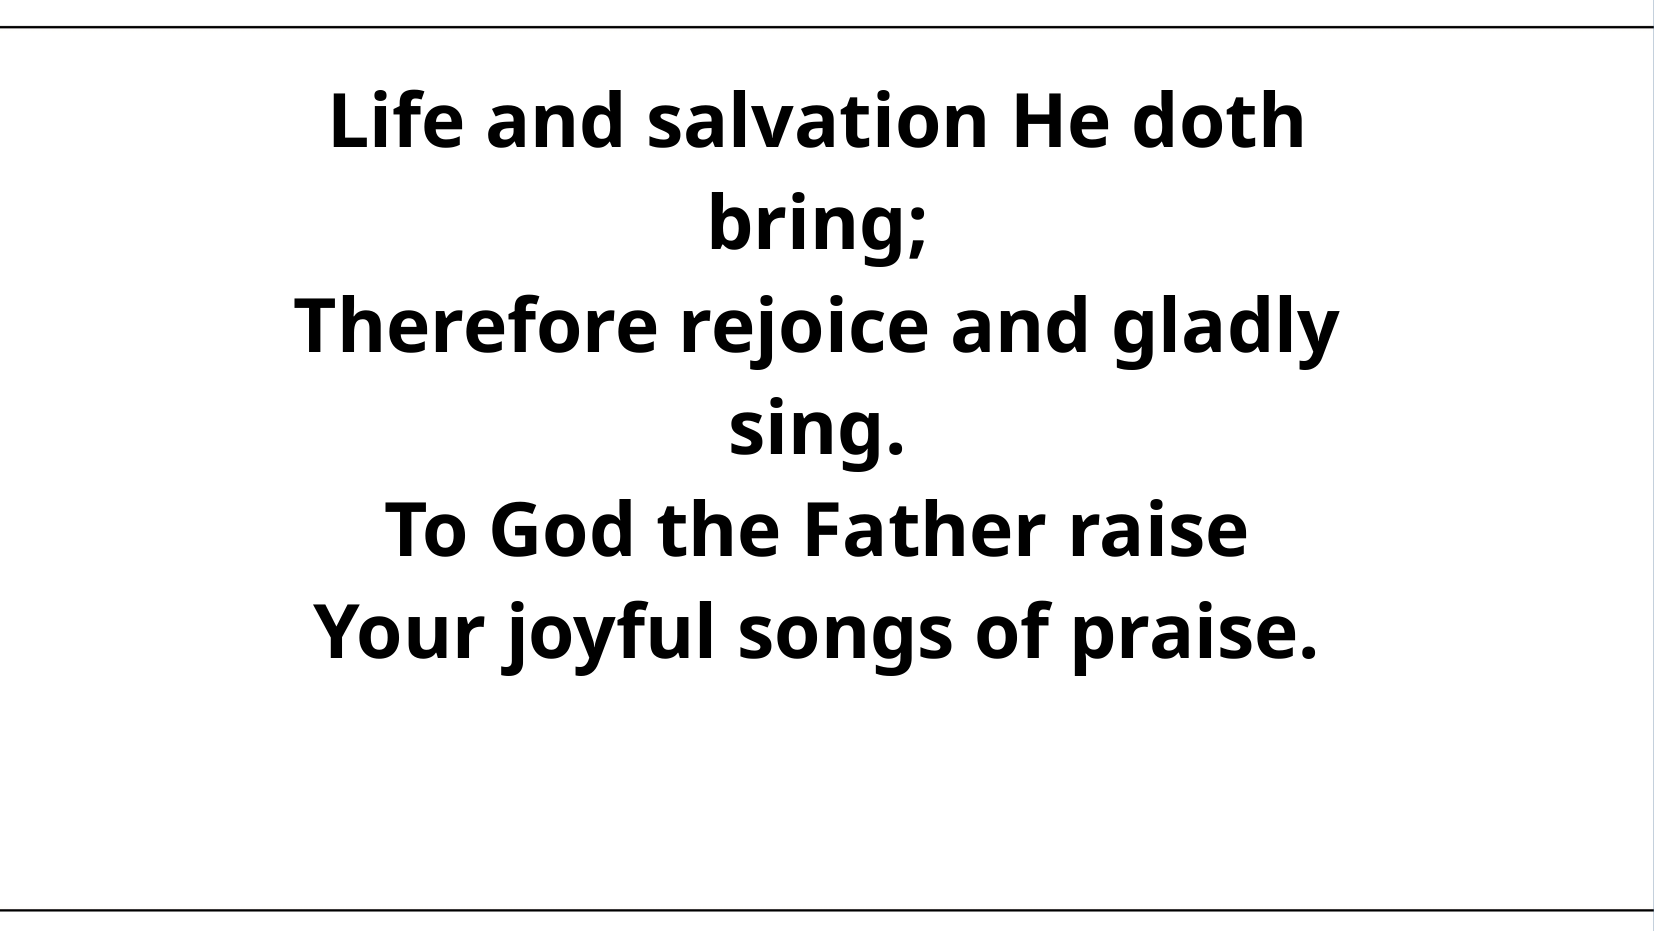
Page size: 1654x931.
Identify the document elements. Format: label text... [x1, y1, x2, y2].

text_box Life and salvation He doth bring; Therefore rejoice and gladly sing. To God the Father raise Your joyful songs of praise. [195, 60, 1441, 475]
picture [0, 0, 1654, 931]
